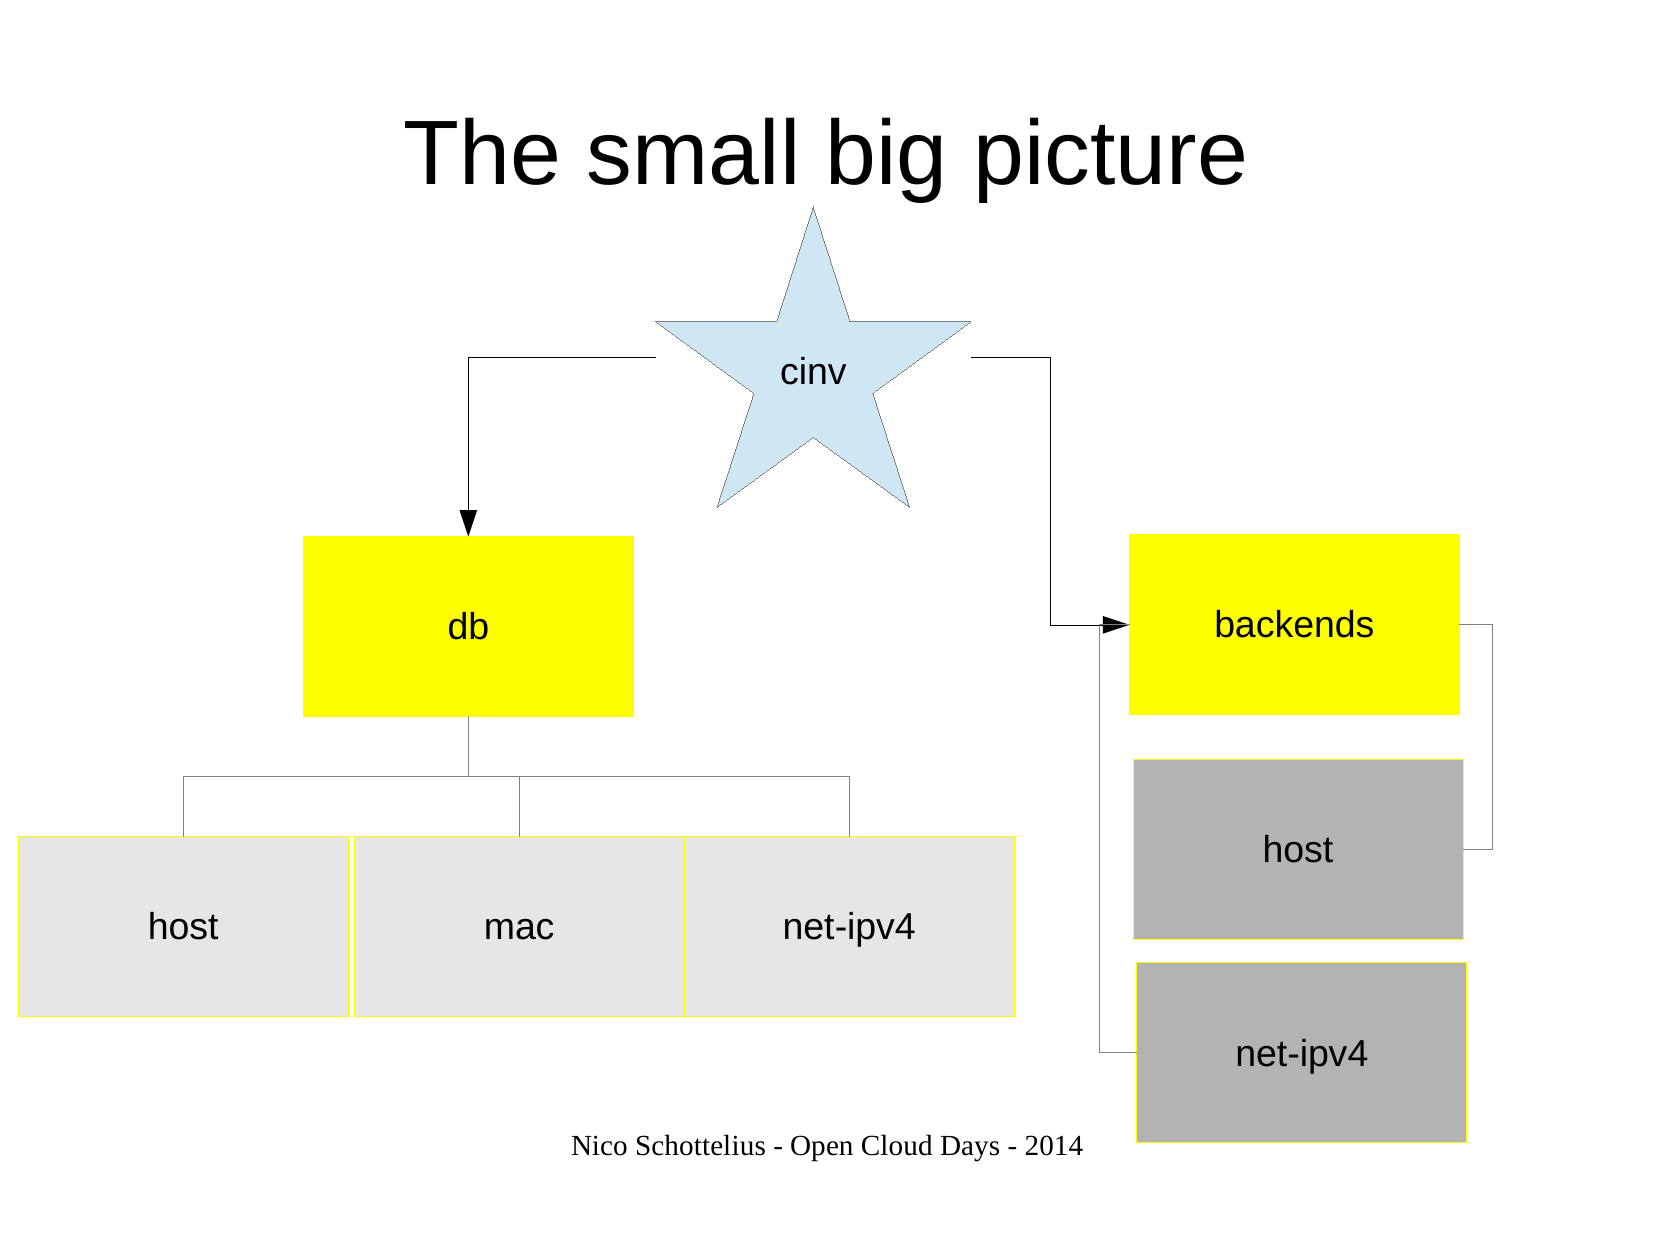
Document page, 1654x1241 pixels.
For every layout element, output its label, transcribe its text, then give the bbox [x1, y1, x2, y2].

text_box cinv [655, 206, 971, 508]
text_box net-ipv4 [684, 836, 1015, 1017]
text_box db [303, 536, 634, 717]
text_box backends [1129, 534, 1460, 715]
text_box host [18, 836, 349, 1017]
title The small big picture [82, 49, 1571, 257]
text_box mac [354, 836, 684, 1017]
text_box net-ipv4 [1136, 962, 1467, 1143]
text_box host [1133, 759, 1464, 940]
